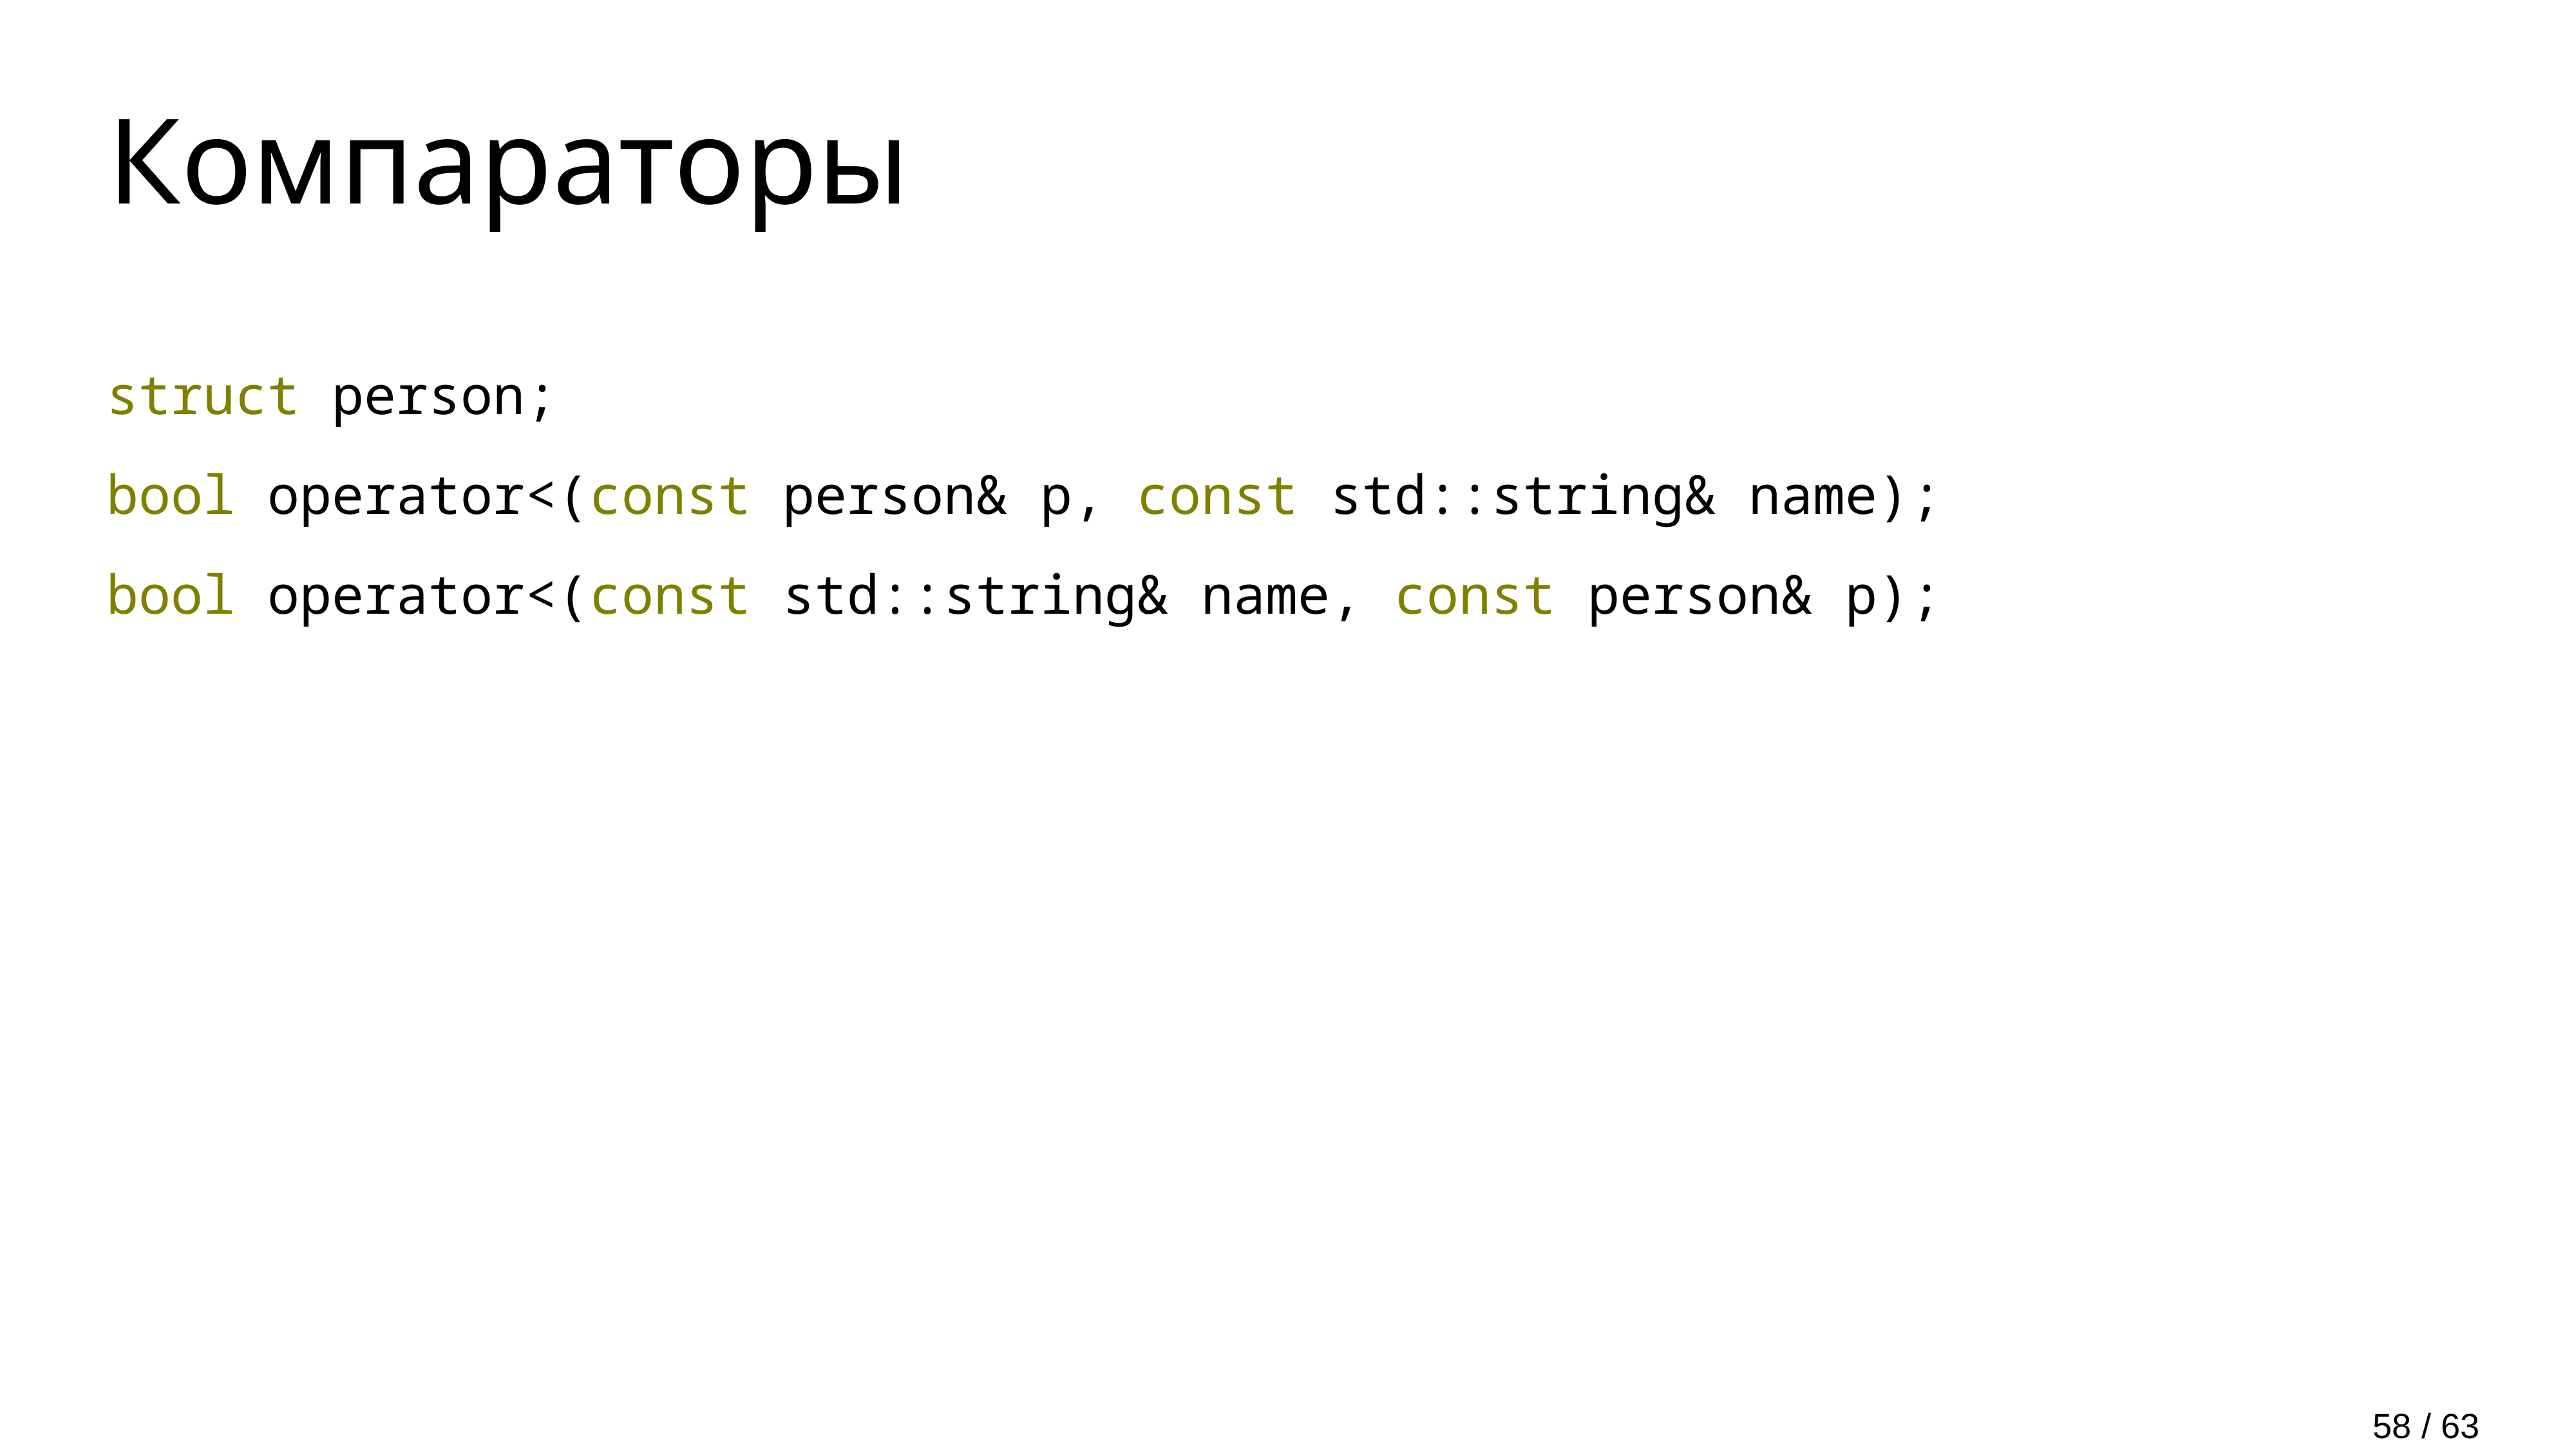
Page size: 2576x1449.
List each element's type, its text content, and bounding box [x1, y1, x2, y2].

title Компараторы [108, 80, 2468, 242]
text_box <number> / 63 [2363, 1402, 2576, 1449]
list struct person; bool operator<(const person& p, const std::string& name); bool operator<(const std::string& name, const person& p); [0, 295, 2576, 1449]
